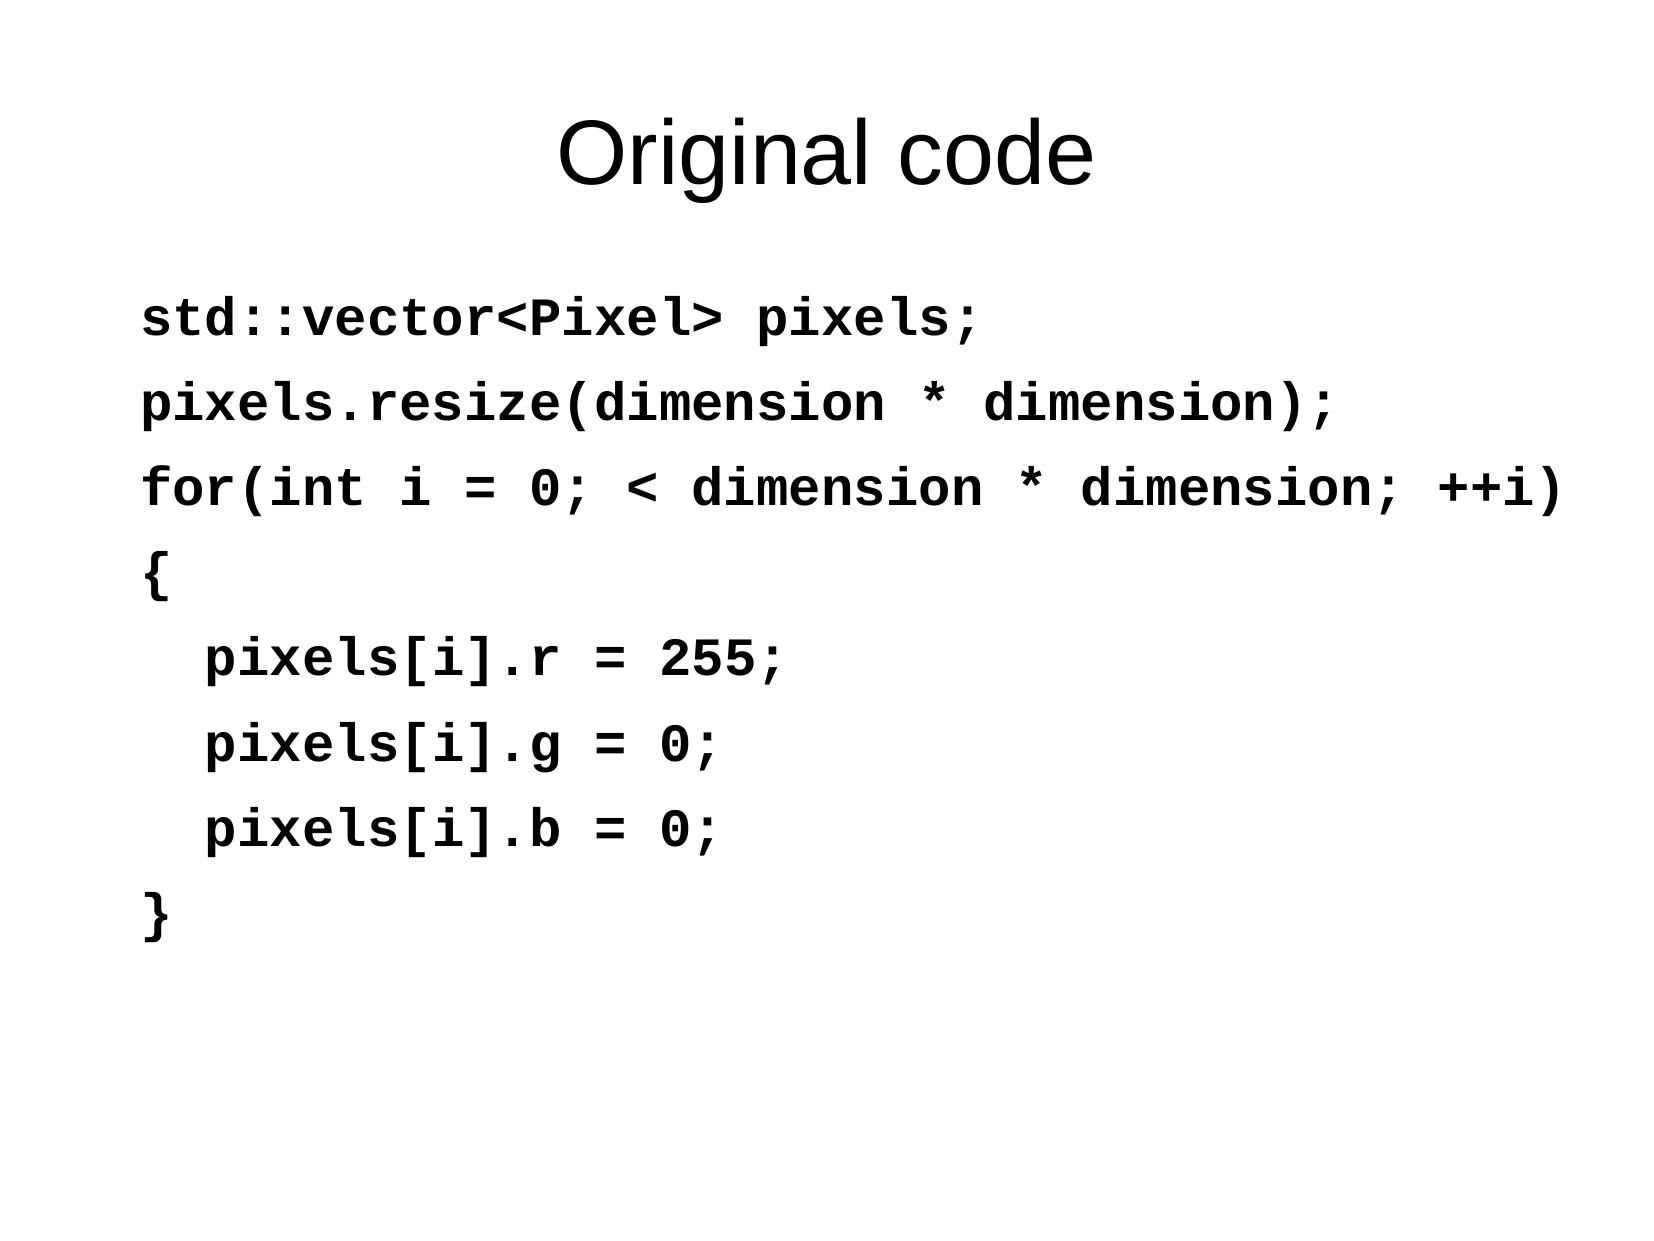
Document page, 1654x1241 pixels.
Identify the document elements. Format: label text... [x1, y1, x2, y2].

title Original code [82, 49, 1571, 257]
list std::vector<Pixel> pixels; pixels.resize(dimension * dimension); for(int i = 0; < dimension * dimension; ++i) { pixels[i].r = 255; pixels[i].g = 0; pixels[i].b = 0; } [82, 290, 1571, 1010]
